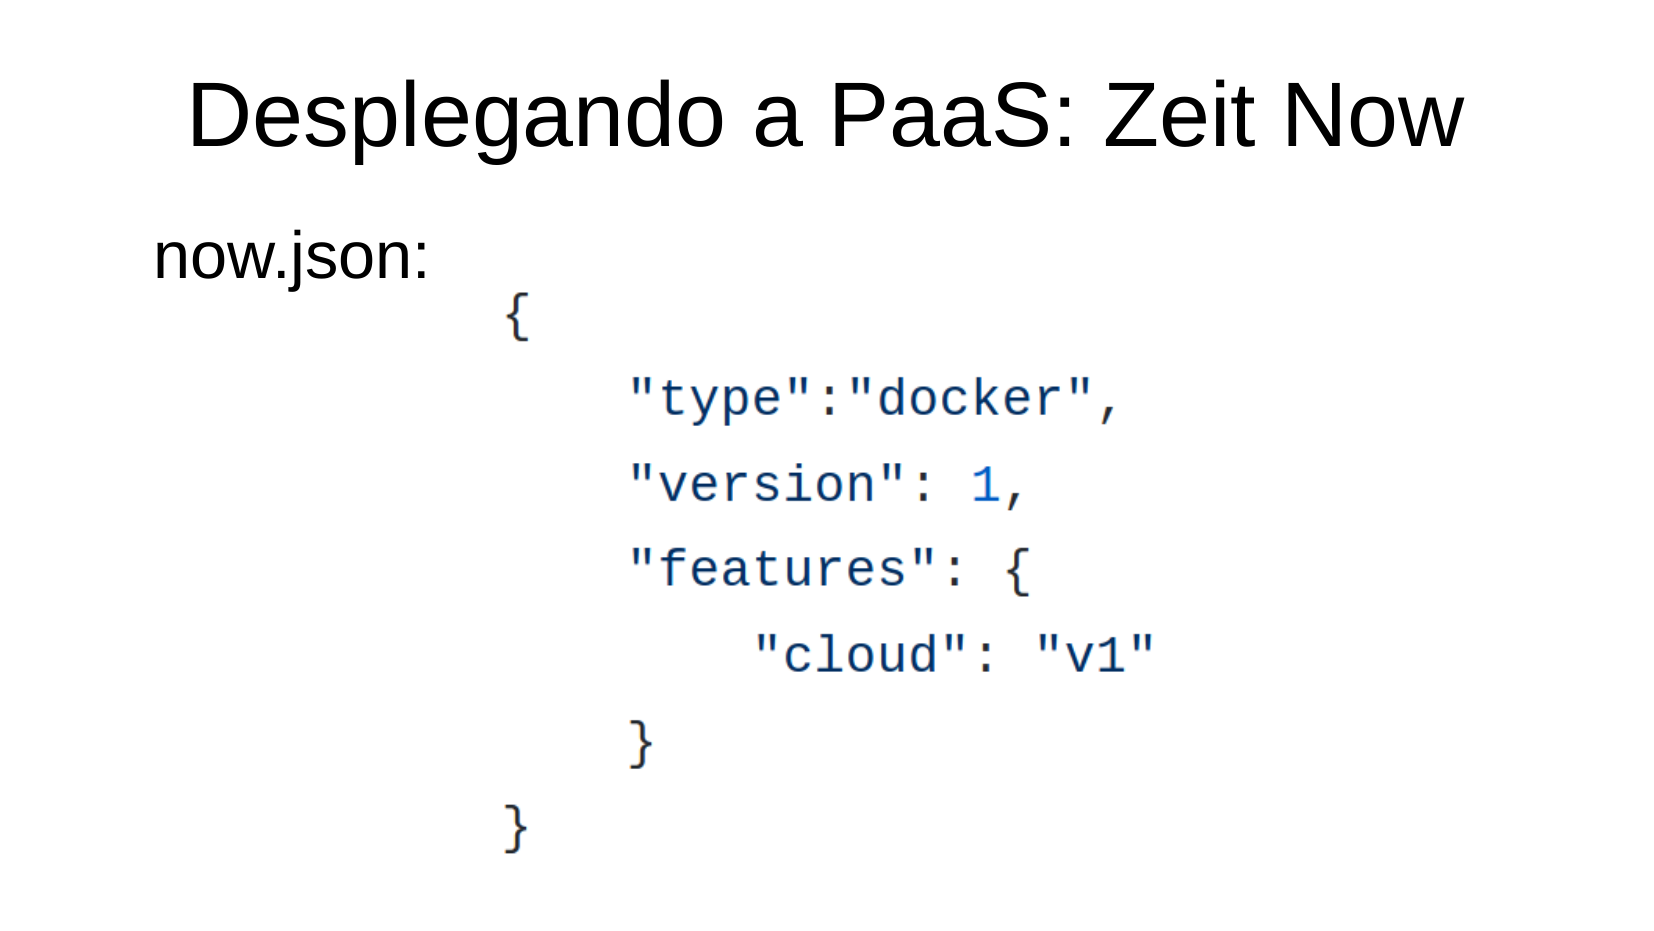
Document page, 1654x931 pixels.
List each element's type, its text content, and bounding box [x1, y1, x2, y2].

title Desplegando a PaaS: Zeit Now [82, 37, 1571, 193]
picture [453, 285, 1196, 863]
list now.json: [82, 217, 1571, 758]
